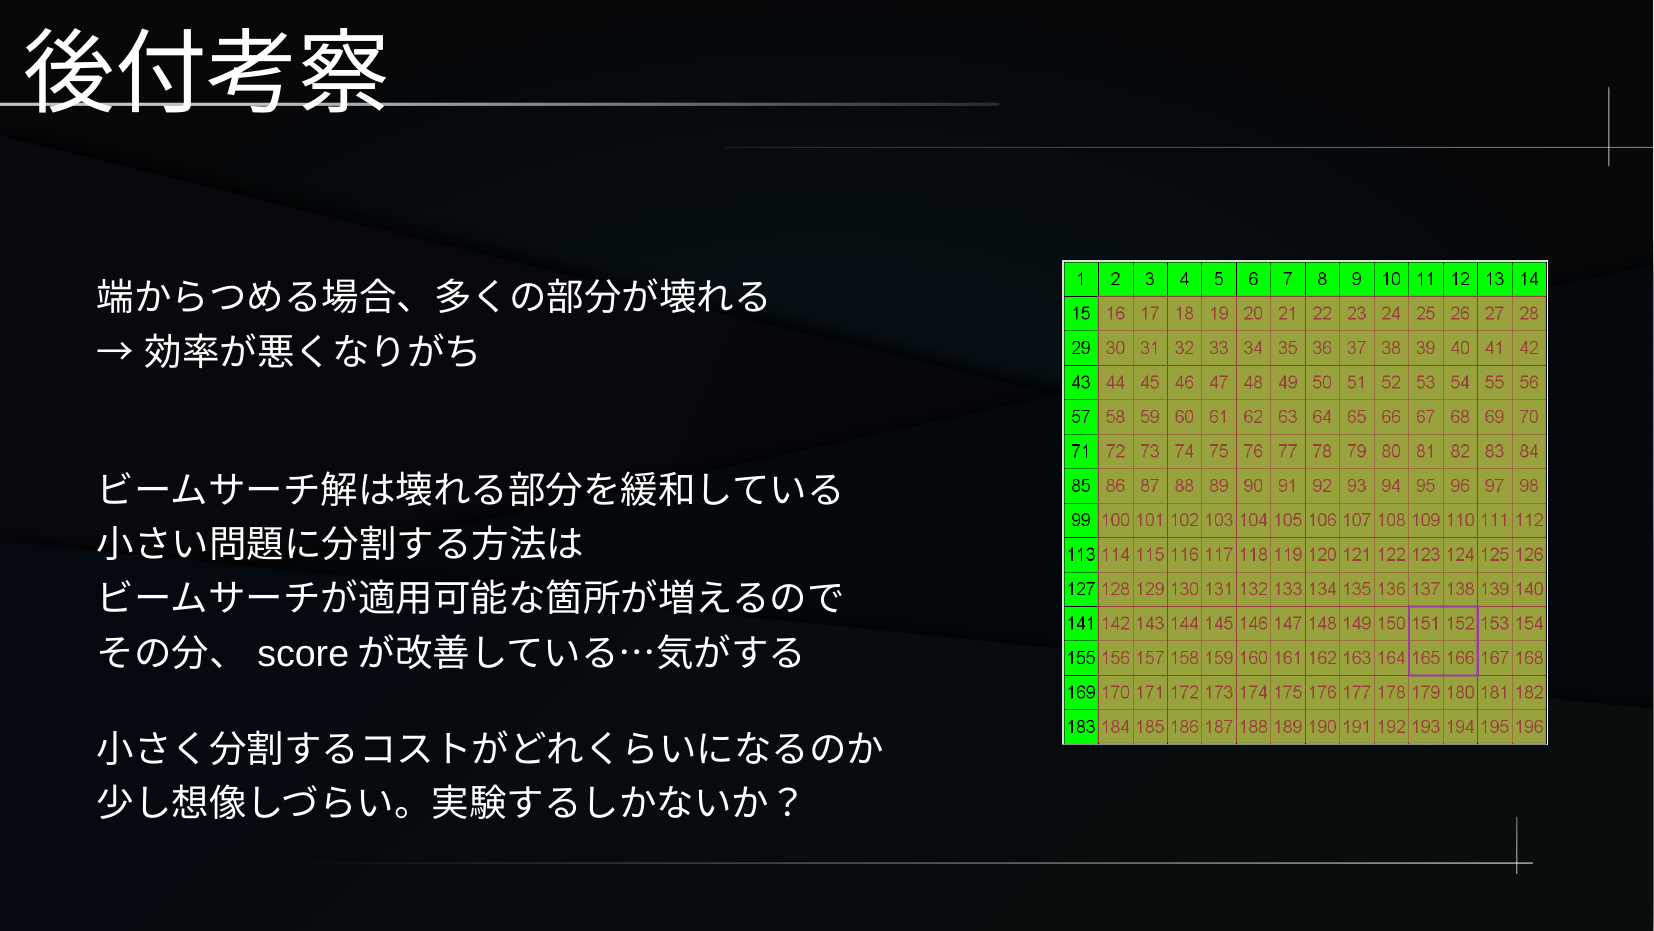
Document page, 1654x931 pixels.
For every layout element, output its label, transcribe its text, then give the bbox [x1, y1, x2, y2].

picture [0, 0, 1654, 931]
text_box 端からつめる場合、多くの部分が壊れる →効率が悪くなりがち ビームサーチ解は壊れる部分を緩和している 小さい問題に分割する方法は ビームサーチが適用可能な箇所が増えるので その分、scoreが改善している…気がする 小さく分割するコストがどれくらいになるのか 少し想像しづらい。実験するしかないか？ [81, 259, 898, 730]
title 後付考察 [23, 11, 1589, 119]
